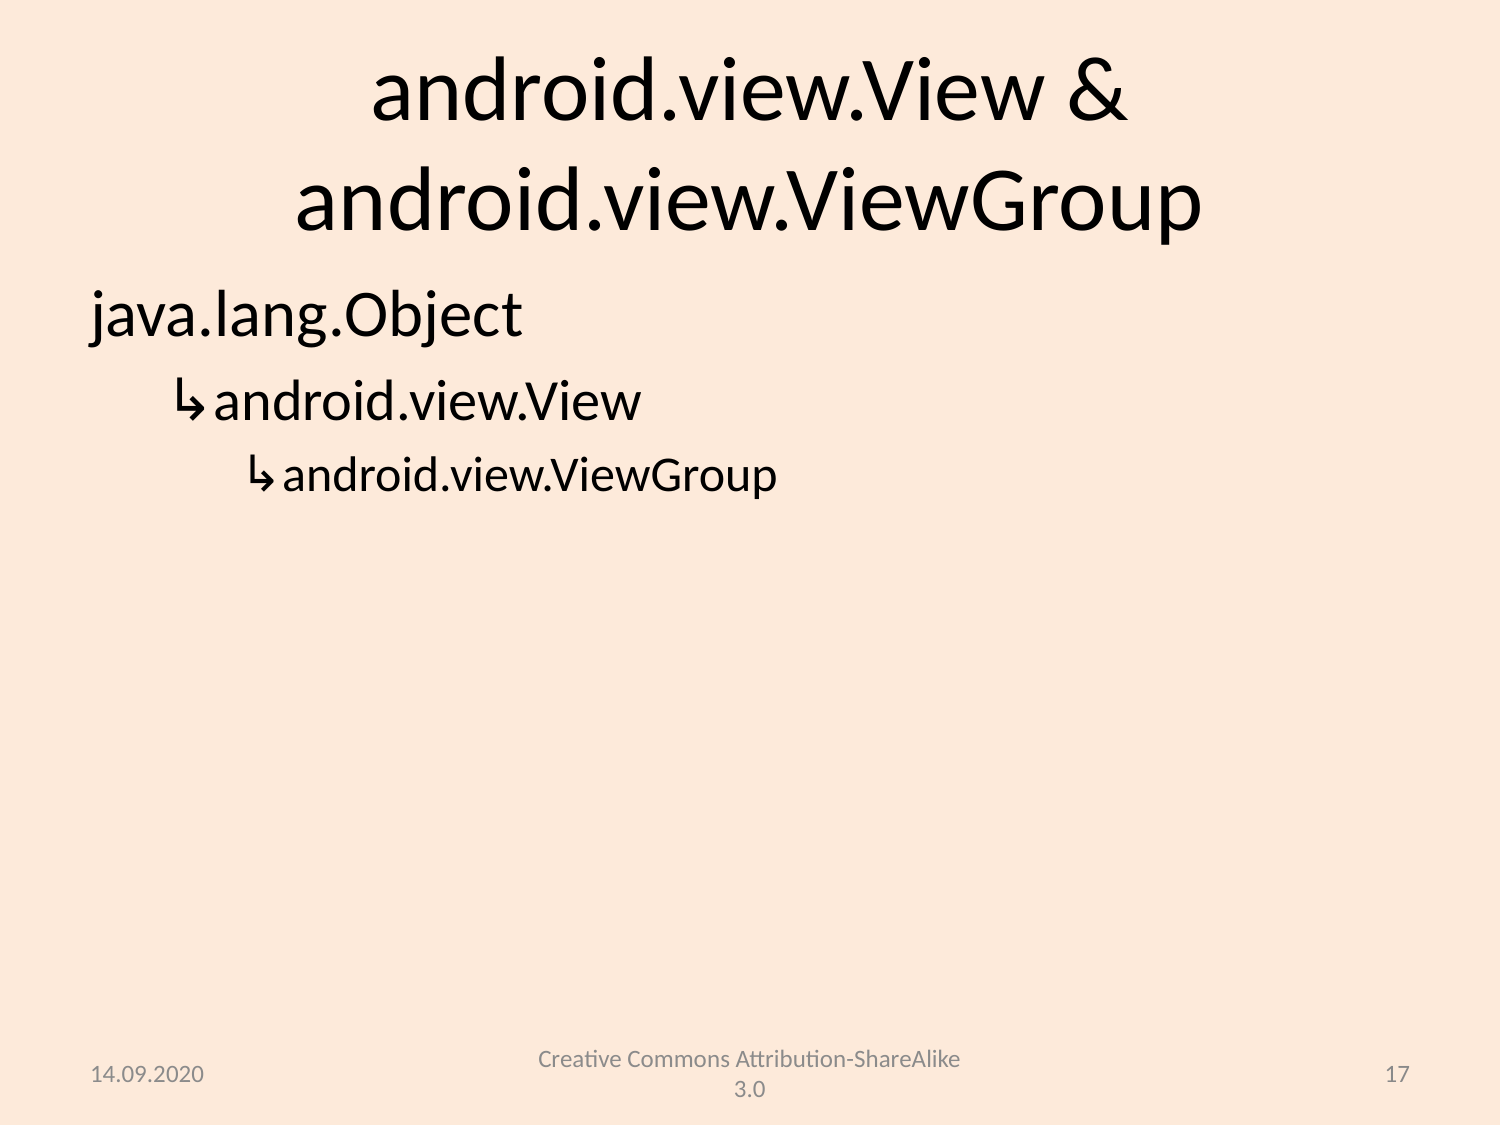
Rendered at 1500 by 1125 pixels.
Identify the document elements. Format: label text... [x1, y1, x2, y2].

list java.lang.Object ↳android.view.View ↳android.view.ViewGroup [75, 262, 1425, 1005]
footer Creative Commons Attribution-ShareAlike 3.0 [512, 1042, 988, 1103]
slide_number <number> [1074, 1042, 1425, 1103]
title android.view.View & android.view.ViewGroup [75, 45, 1425, 233]
